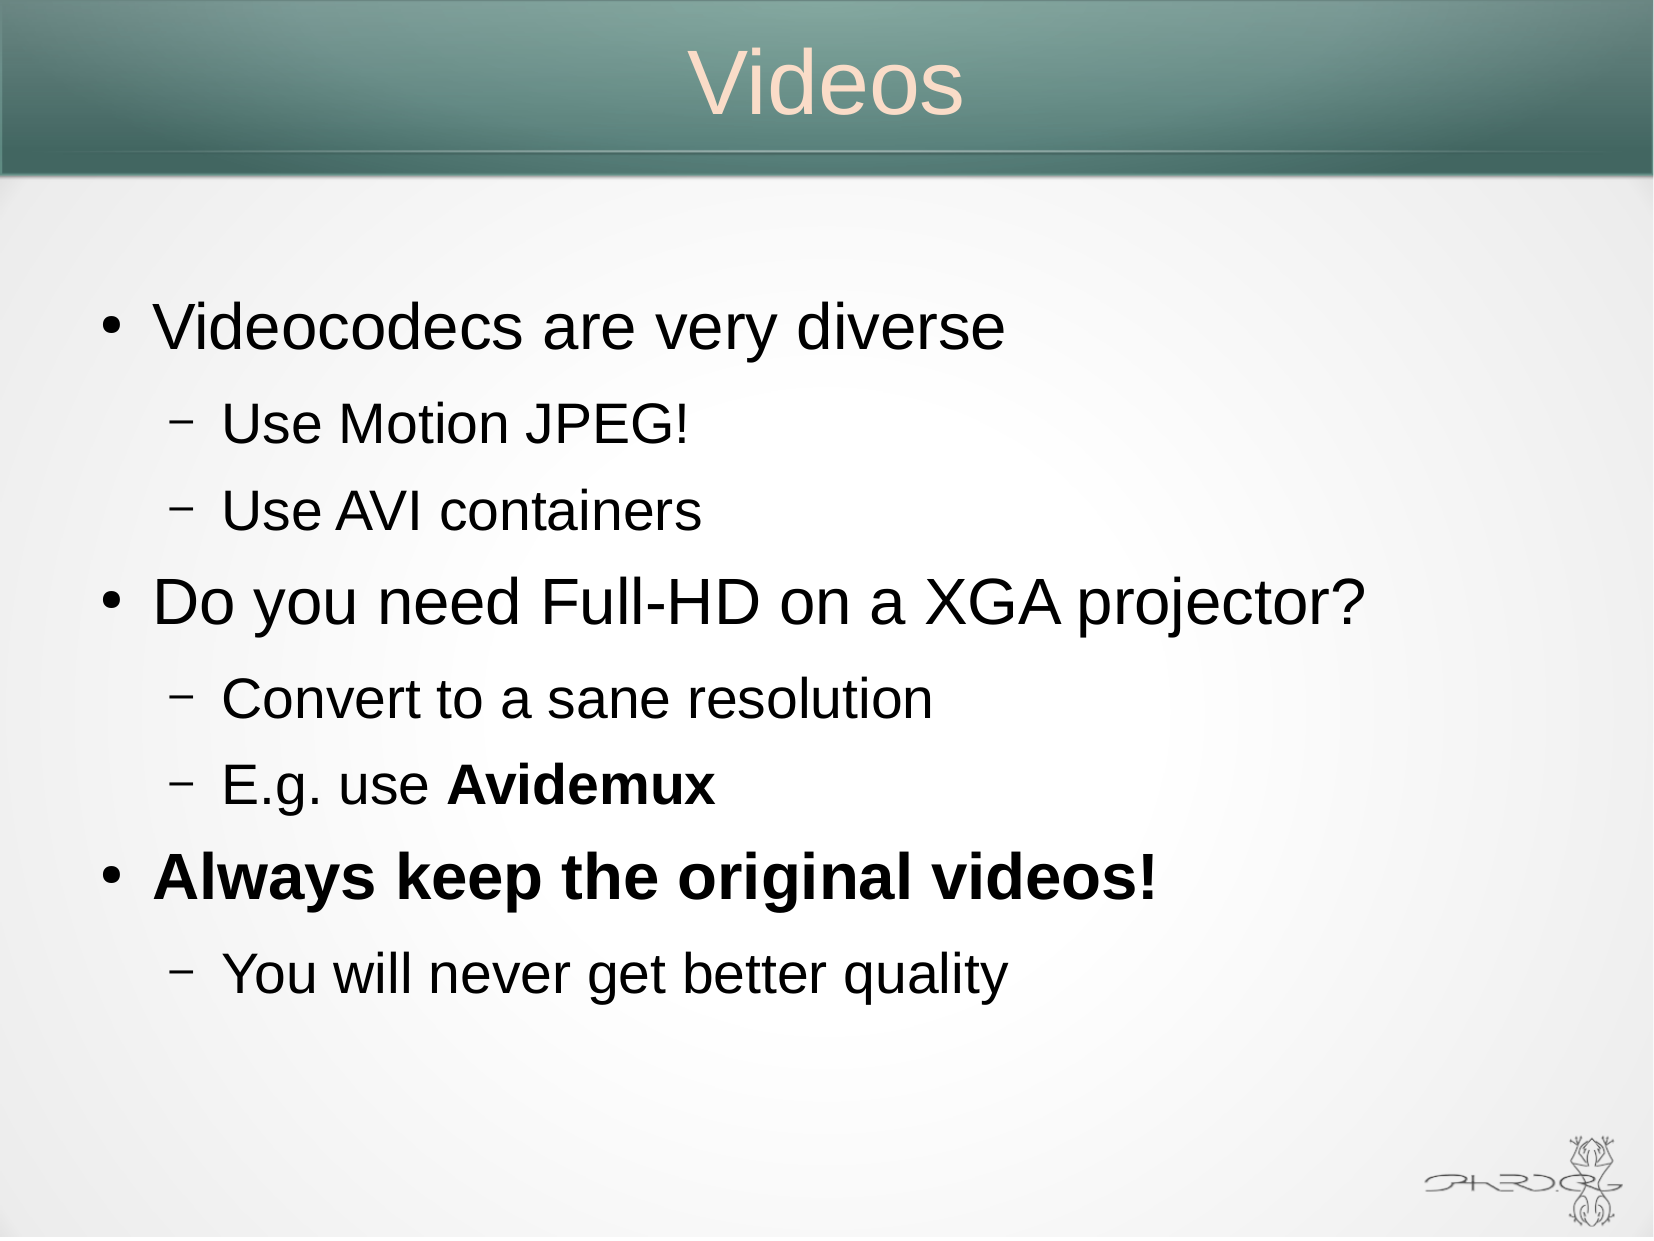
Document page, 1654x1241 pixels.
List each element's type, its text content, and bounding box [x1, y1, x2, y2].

list Videocodecs are very diverse Use Motion JPEG! Use AVI containers Do you need Full-HD on a XGA projector? Convert to a sane resolution E.g. use Avidemux Always keep the original videos! You will never get better quality [82, 290, 1571, 1010]
picture [0, 0, 1654, 1237]
title Videos [82, 11, 1571, 154]
